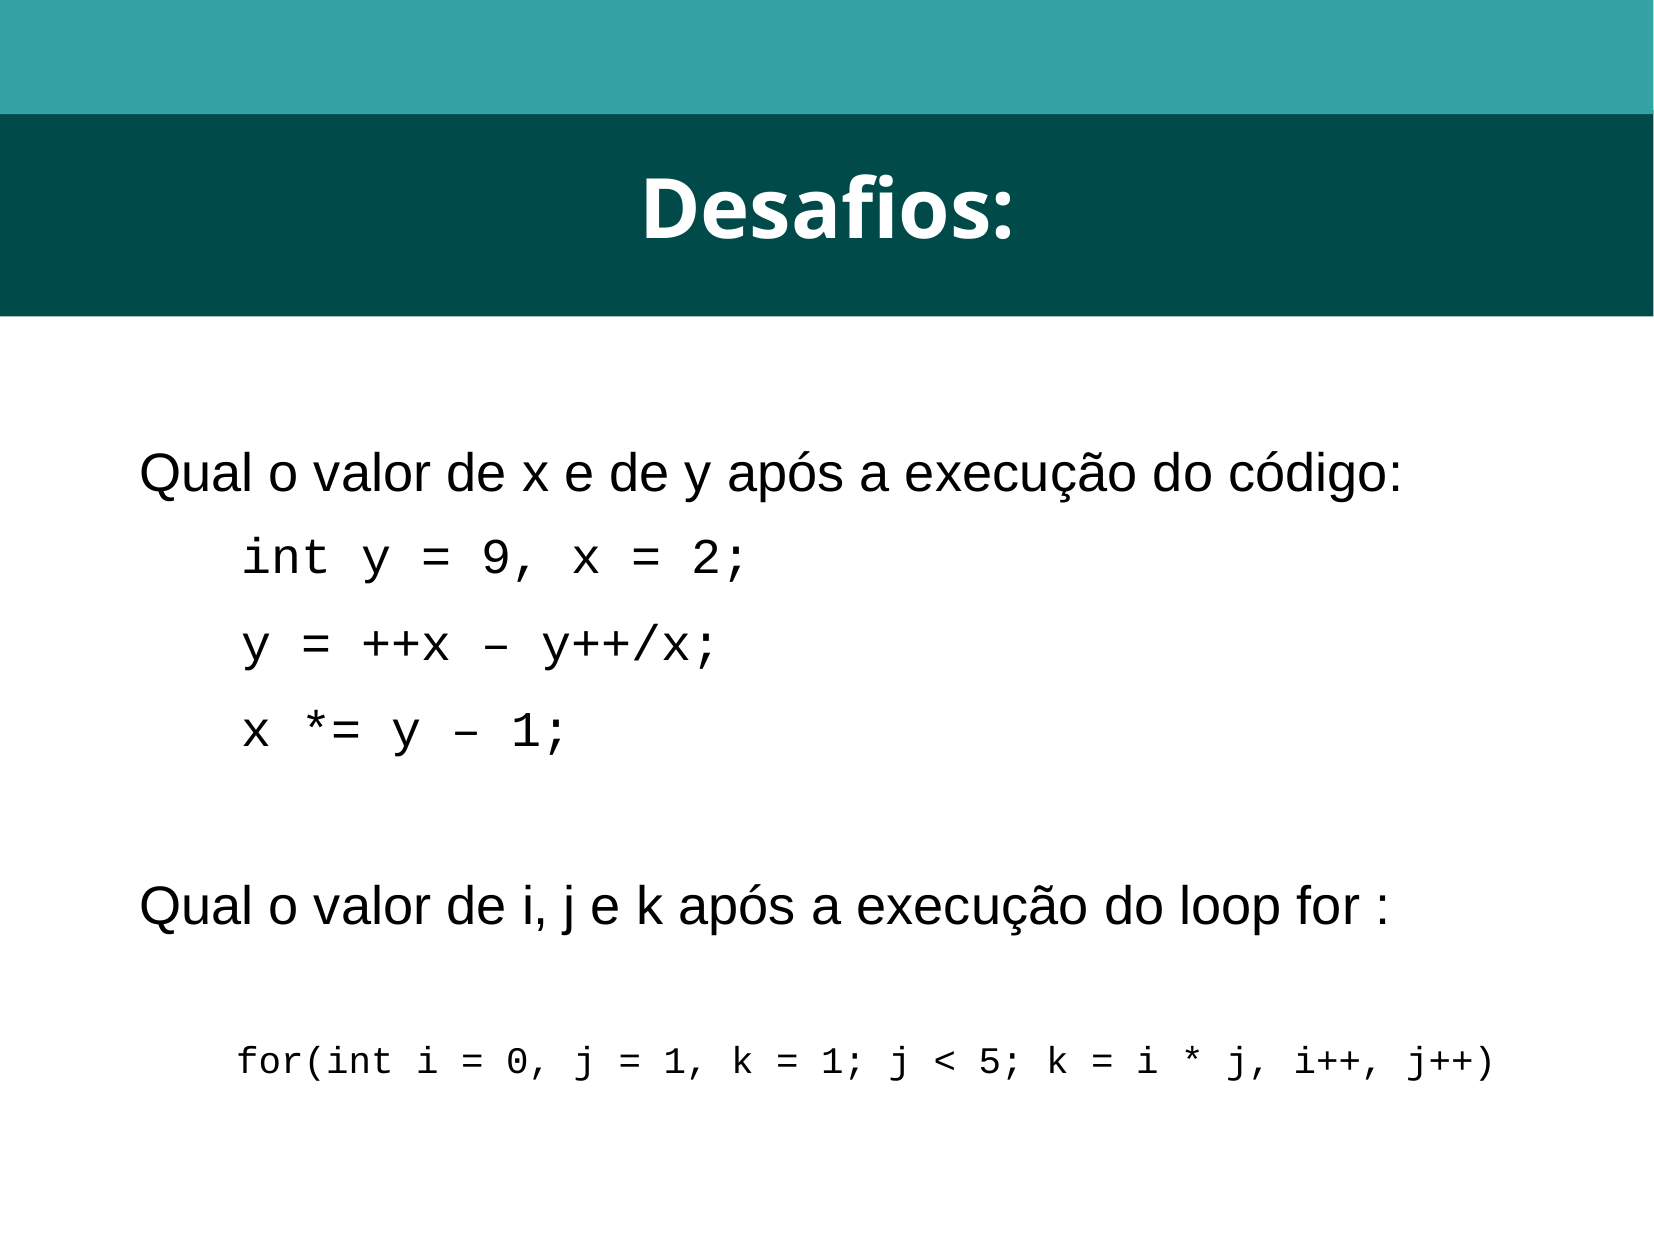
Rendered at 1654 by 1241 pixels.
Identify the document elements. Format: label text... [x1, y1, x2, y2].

title Desafios: [121, 102, 1534, 311]
list Qual o valor de x e de y após a execução do código: int y = 9, x = 2; y = ++x – y++/x; x *= y – 1; Qual o valor de i, j e k após a execução do loop for : for(int i = 0, j = 1, k = 1; j < 5; k = i * j, i++, j++) [121, 344, 1534, 1135]
